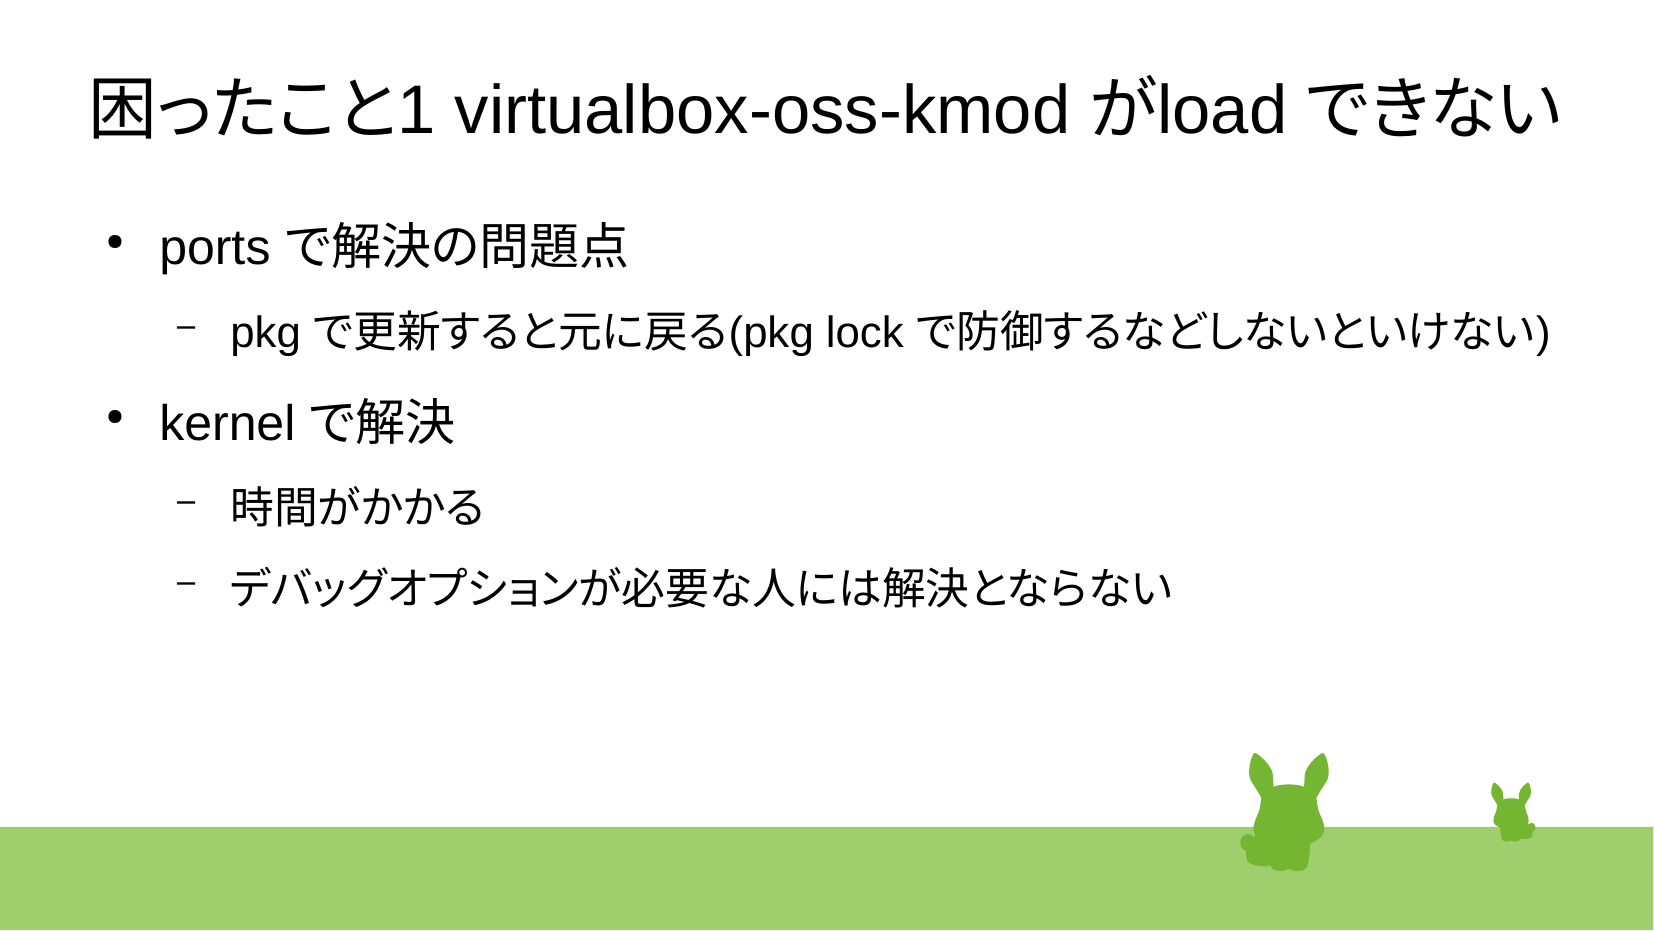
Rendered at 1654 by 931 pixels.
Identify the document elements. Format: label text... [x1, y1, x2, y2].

list ports で解決の問題点 pkg で更新すると元に戻る(pkg lock で防御するなどしないといけない) kernel で解決 時間がかかる デバッグオプションが必要な人には解決とならない [88, 206, 1565, 739]
title 困ったこと1 virtualbox-oss-kmod がload できない [88, 29, 1565, 178]
